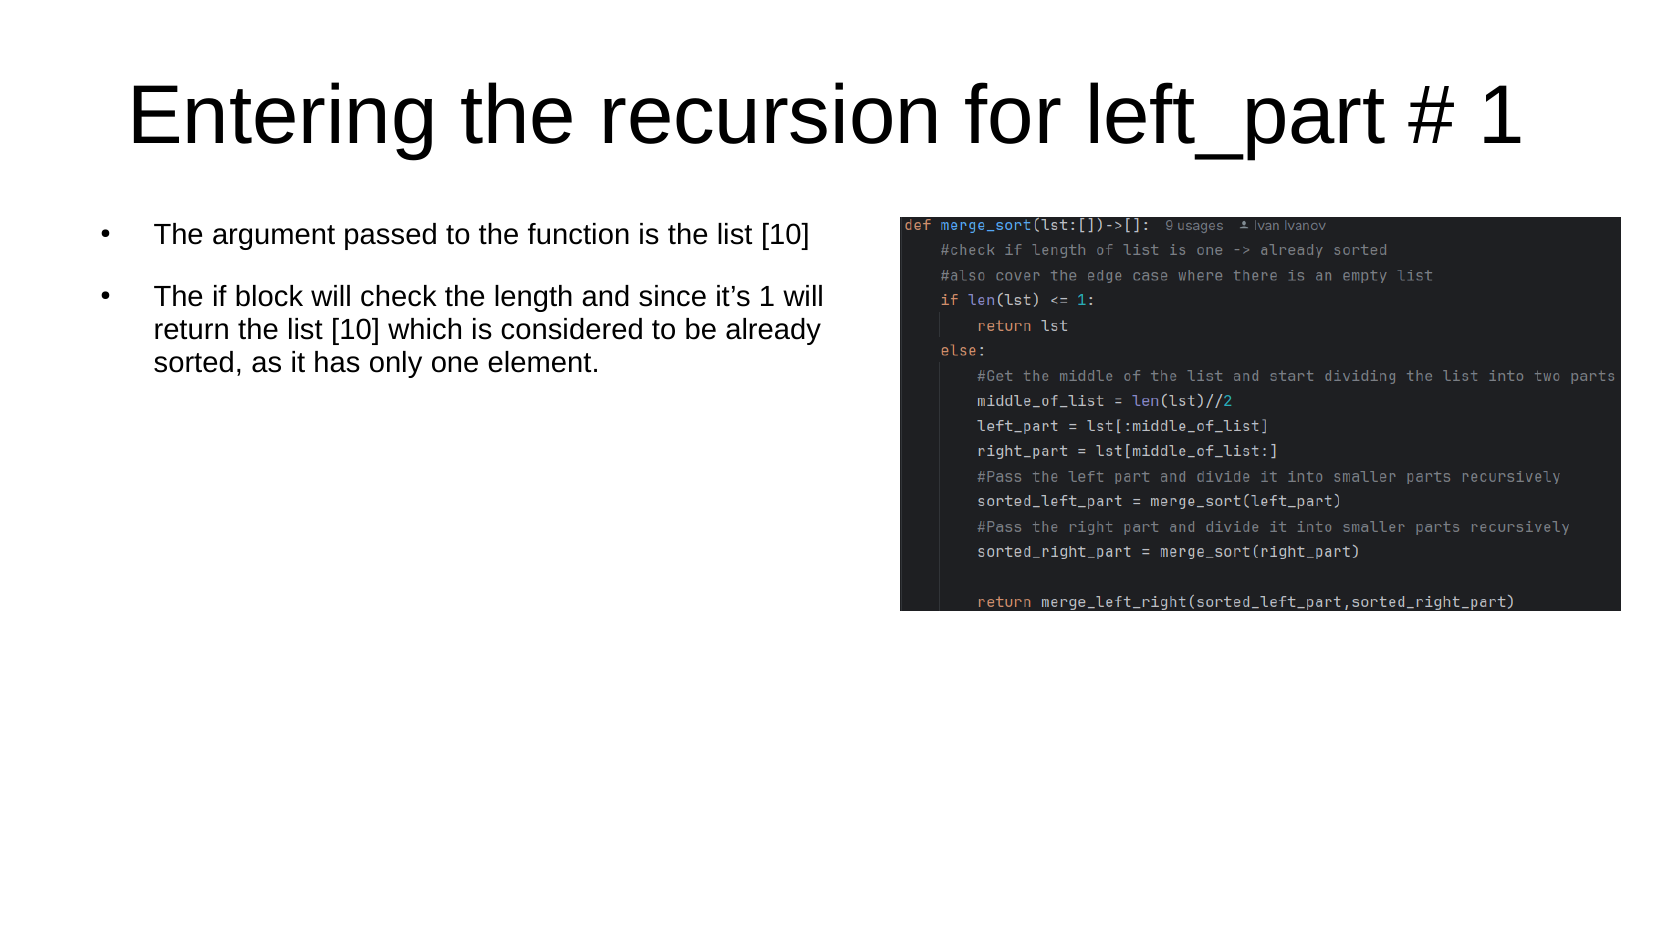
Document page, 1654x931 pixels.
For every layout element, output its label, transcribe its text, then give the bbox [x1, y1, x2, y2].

title Entering the recursion for left_part # 1 [82, 37, 1571, 193]
picture [900, 217, 1621, 611]
list The argument passed to the function is the list [10] The if block will check the length and since it’s 1 will return the list [10] which is considered to be already sorted, as it has only one element. [82, 217, 1571, 758]
